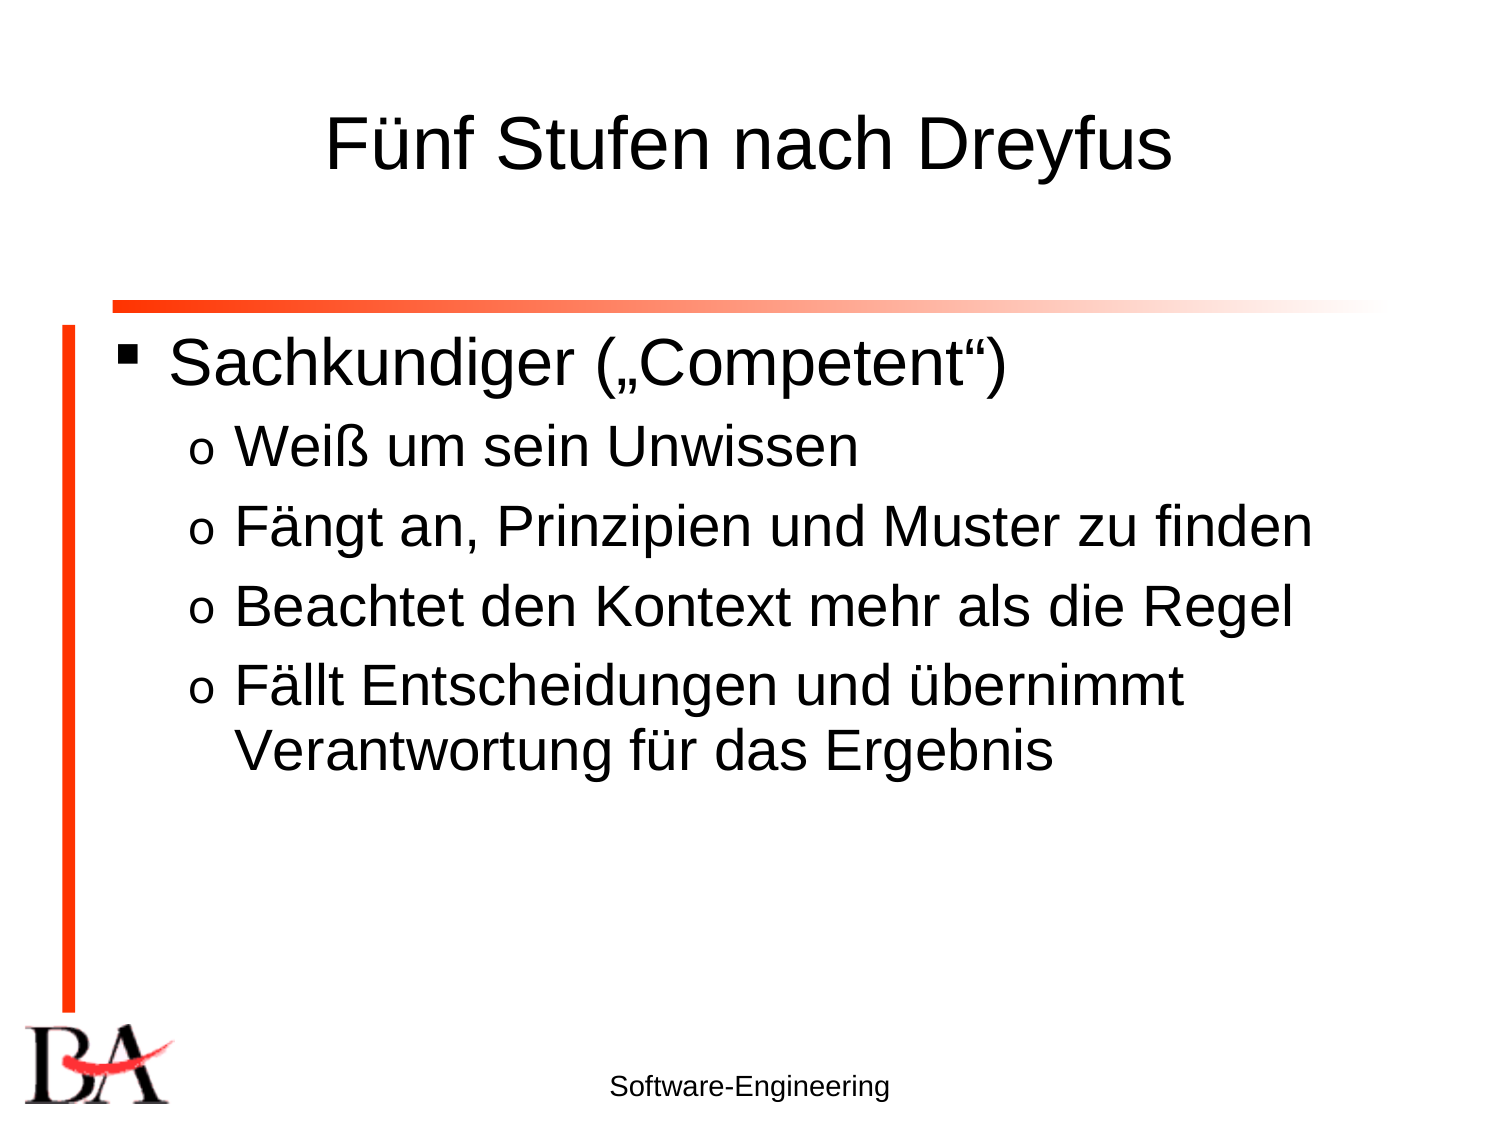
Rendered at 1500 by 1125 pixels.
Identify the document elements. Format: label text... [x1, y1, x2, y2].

list Sachkundiger („Competent“) Weiß um sein Unwissen Fängt an, Prinzipien und Muster zu finden Beachtet den Kontext mehr als die Regel Fällt Entscheidungen und übernimmt Verantwortung für das Ergebnis [112, 324, 1388, 1036]
picture [24, 1024, 175, 1104]
title Fünf Stufen nach Dreyfus [112, 28, 1388, 259]
